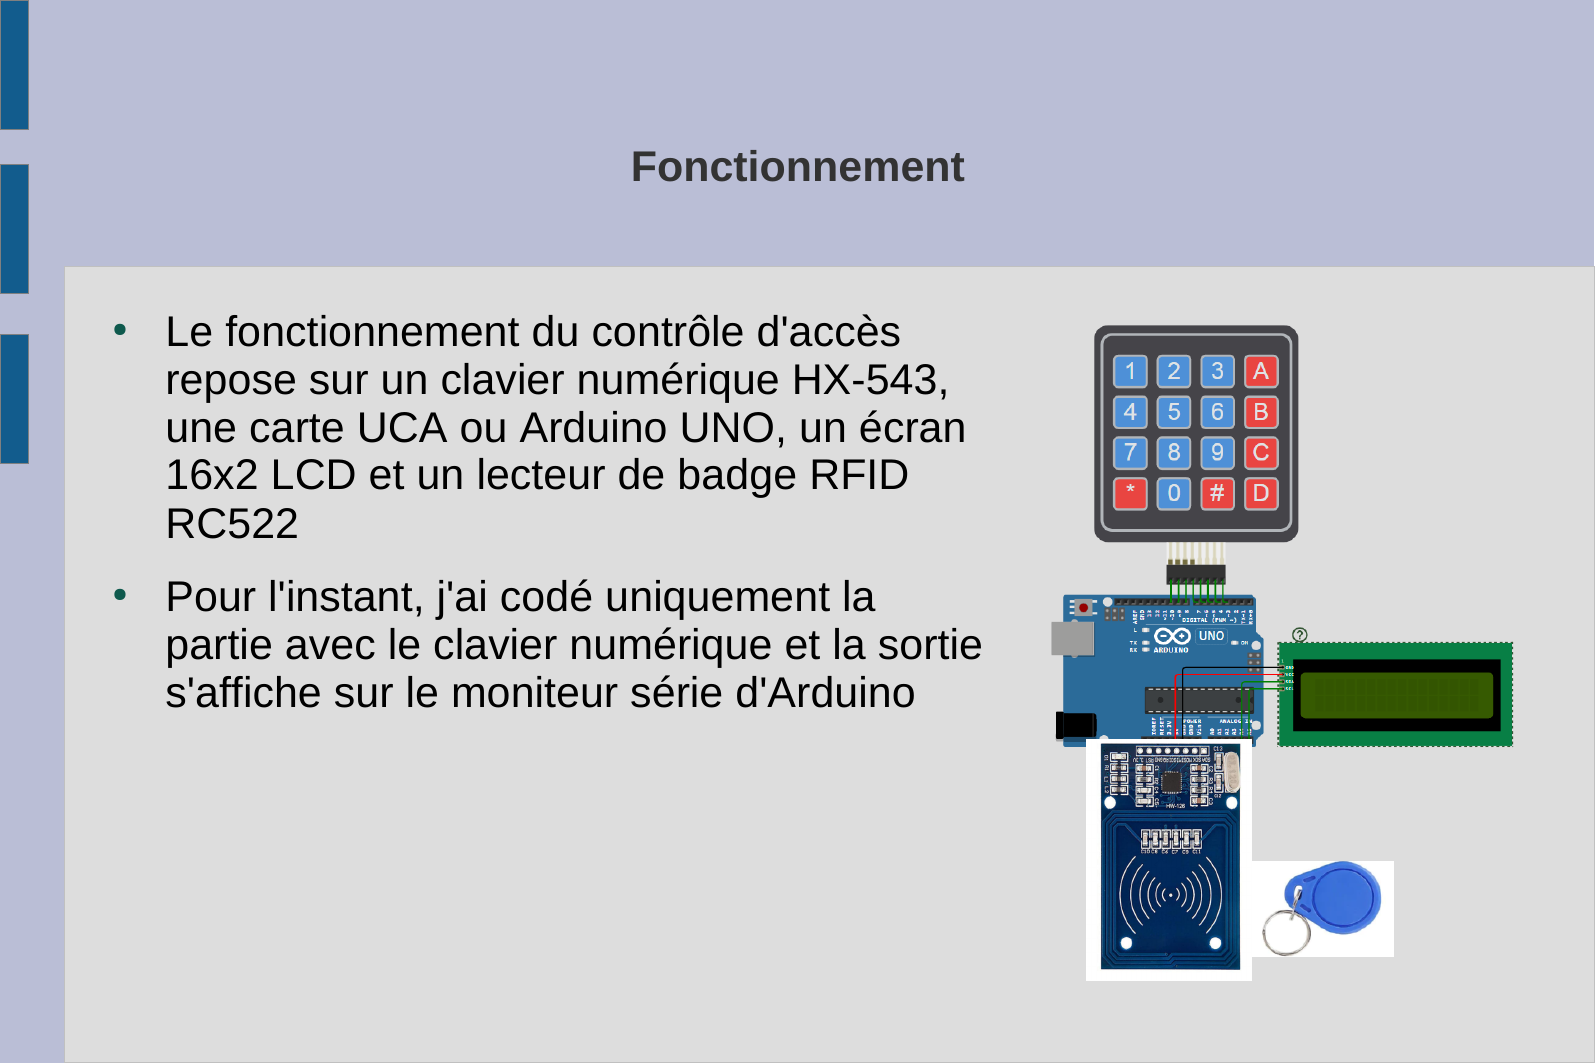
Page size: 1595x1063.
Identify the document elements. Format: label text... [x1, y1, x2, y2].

list Le fonctionnement du contrôle d'accès repose sur un clavier numérique HX-543, une carte UCA ou Arduino UNO, un écran 16x2 LCD et un lecteur de badge RFID RC522 Pour l'instant, j'ai codé uniquement la partie avec le clavier numérique et la sortie s'affiche sur le moniteur série d'Arduino [94, 307, 993, 977]
picture [1003, 321, 1553, 981]
title Fonctionnement [117, 78, 1479, 256]
